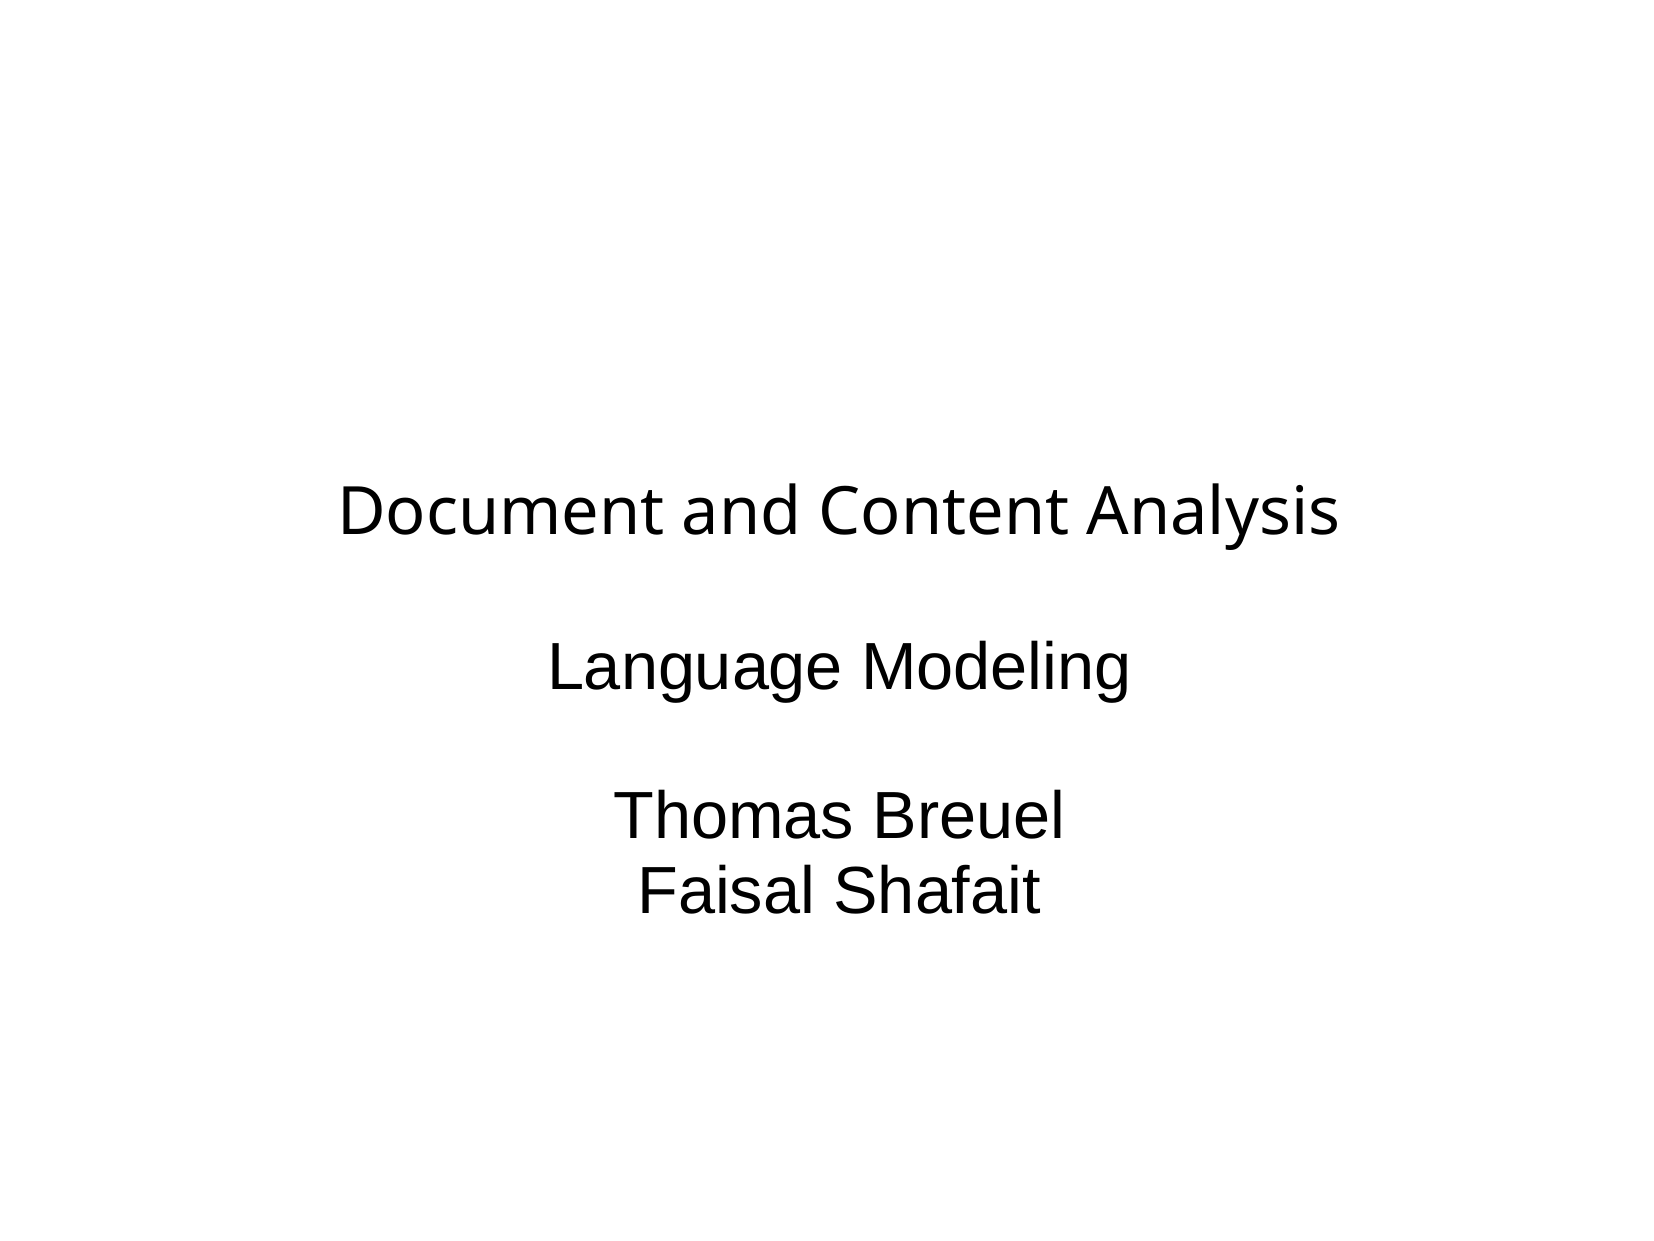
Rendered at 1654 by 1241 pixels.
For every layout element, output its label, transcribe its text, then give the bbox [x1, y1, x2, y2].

subtitle Document and Content Analysis Language Modeling Thomas Breuel Faisal Shafait [25, 226, 1654, 1166]
